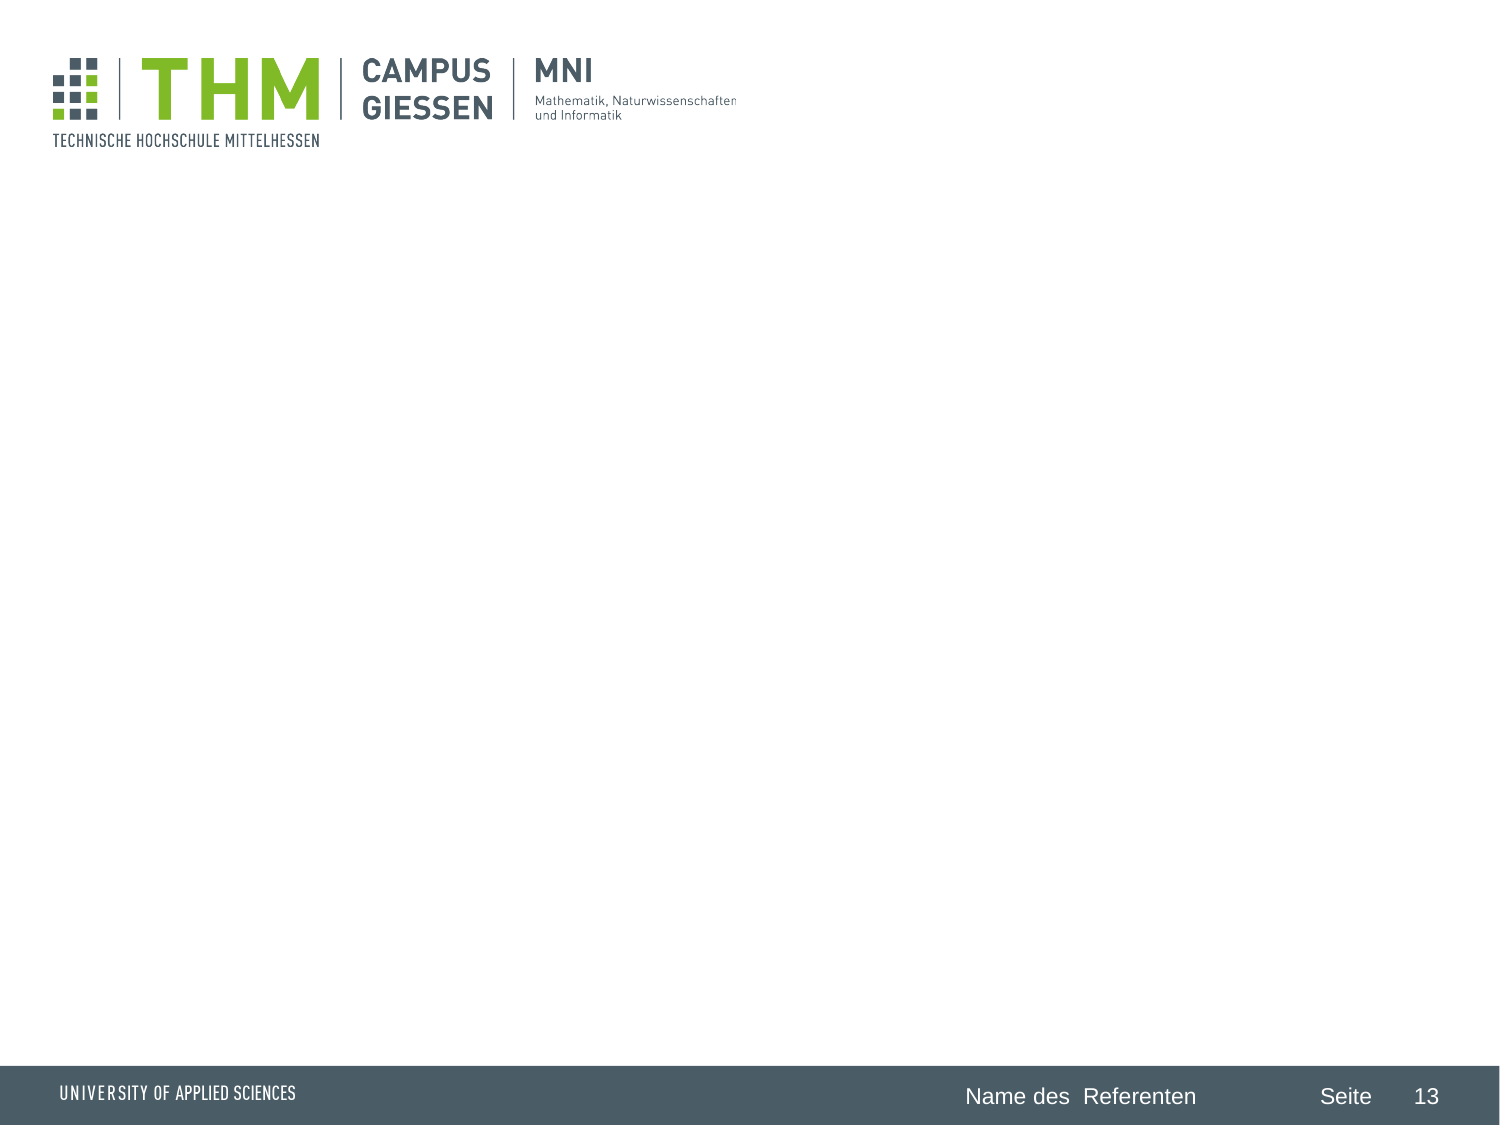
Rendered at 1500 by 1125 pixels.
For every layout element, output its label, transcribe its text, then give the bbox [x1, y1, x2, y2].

picture [59, 1082, 296, 1104]
picture [53, 58, 736, 147]
slide_number <number> [1376, 1073, 1455, 1118]
